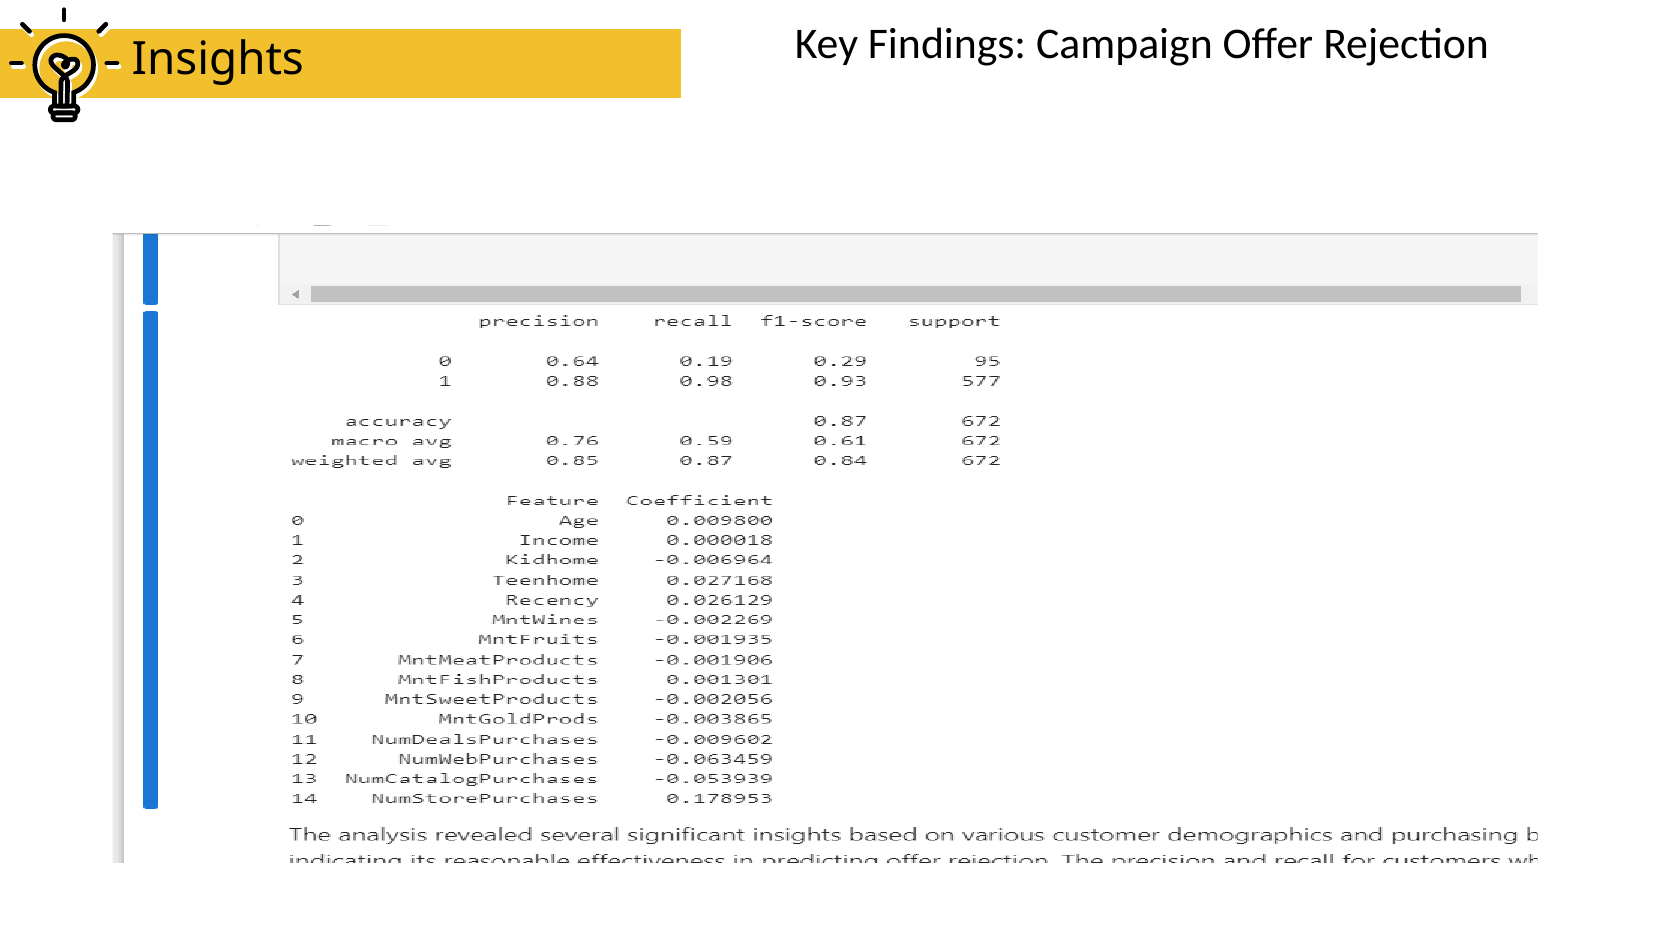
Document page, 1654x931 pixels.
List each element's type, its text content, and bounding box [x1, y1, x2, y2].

picture [112, 225, 1538, 863]
title Key Findings: Campaign Offer Rejection [671, 0, 1613, 113]
title Insights [131, 16, 578, 97]
